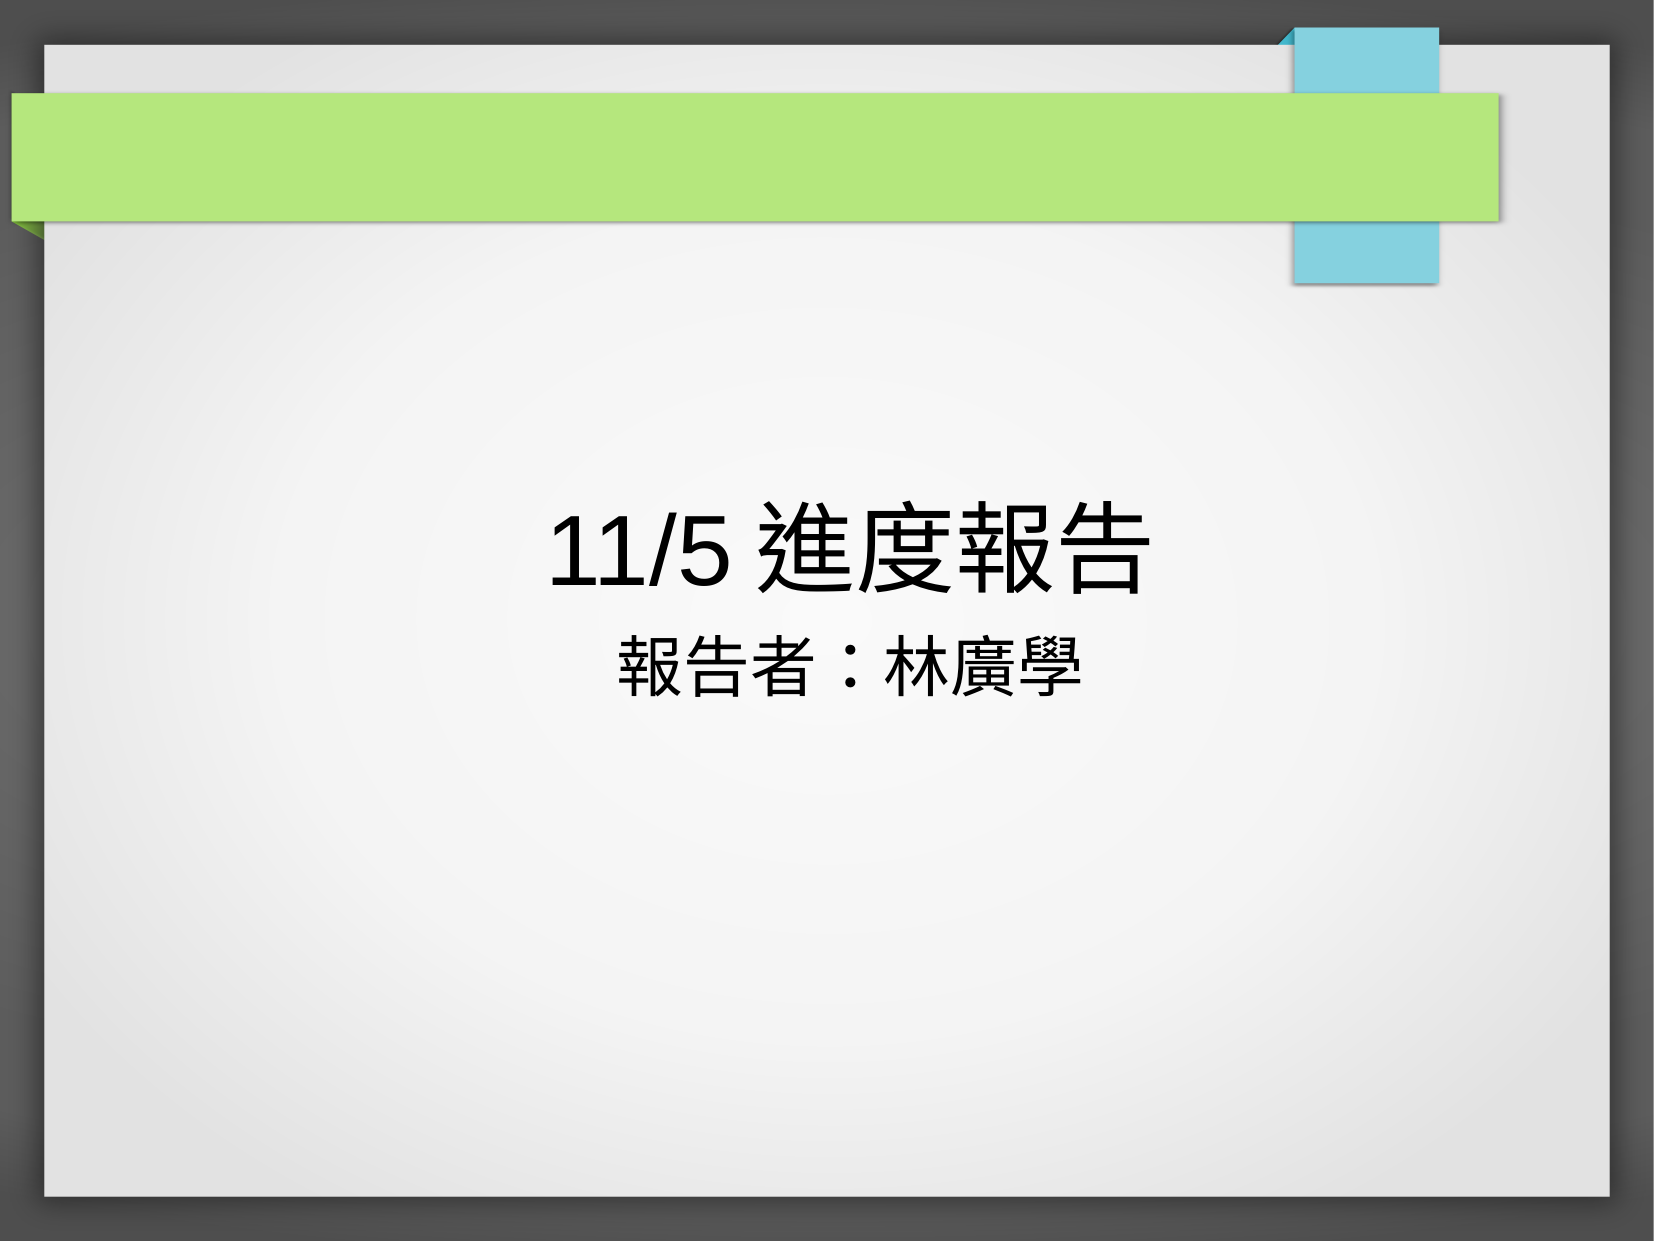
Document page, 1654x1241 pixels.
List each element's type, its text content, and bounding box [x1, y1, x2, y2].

picture [0, 0, 1654, 1241]
subtitle 11/5進度報告 報告者：林廣學 [259, 129, 1441, 1050]
